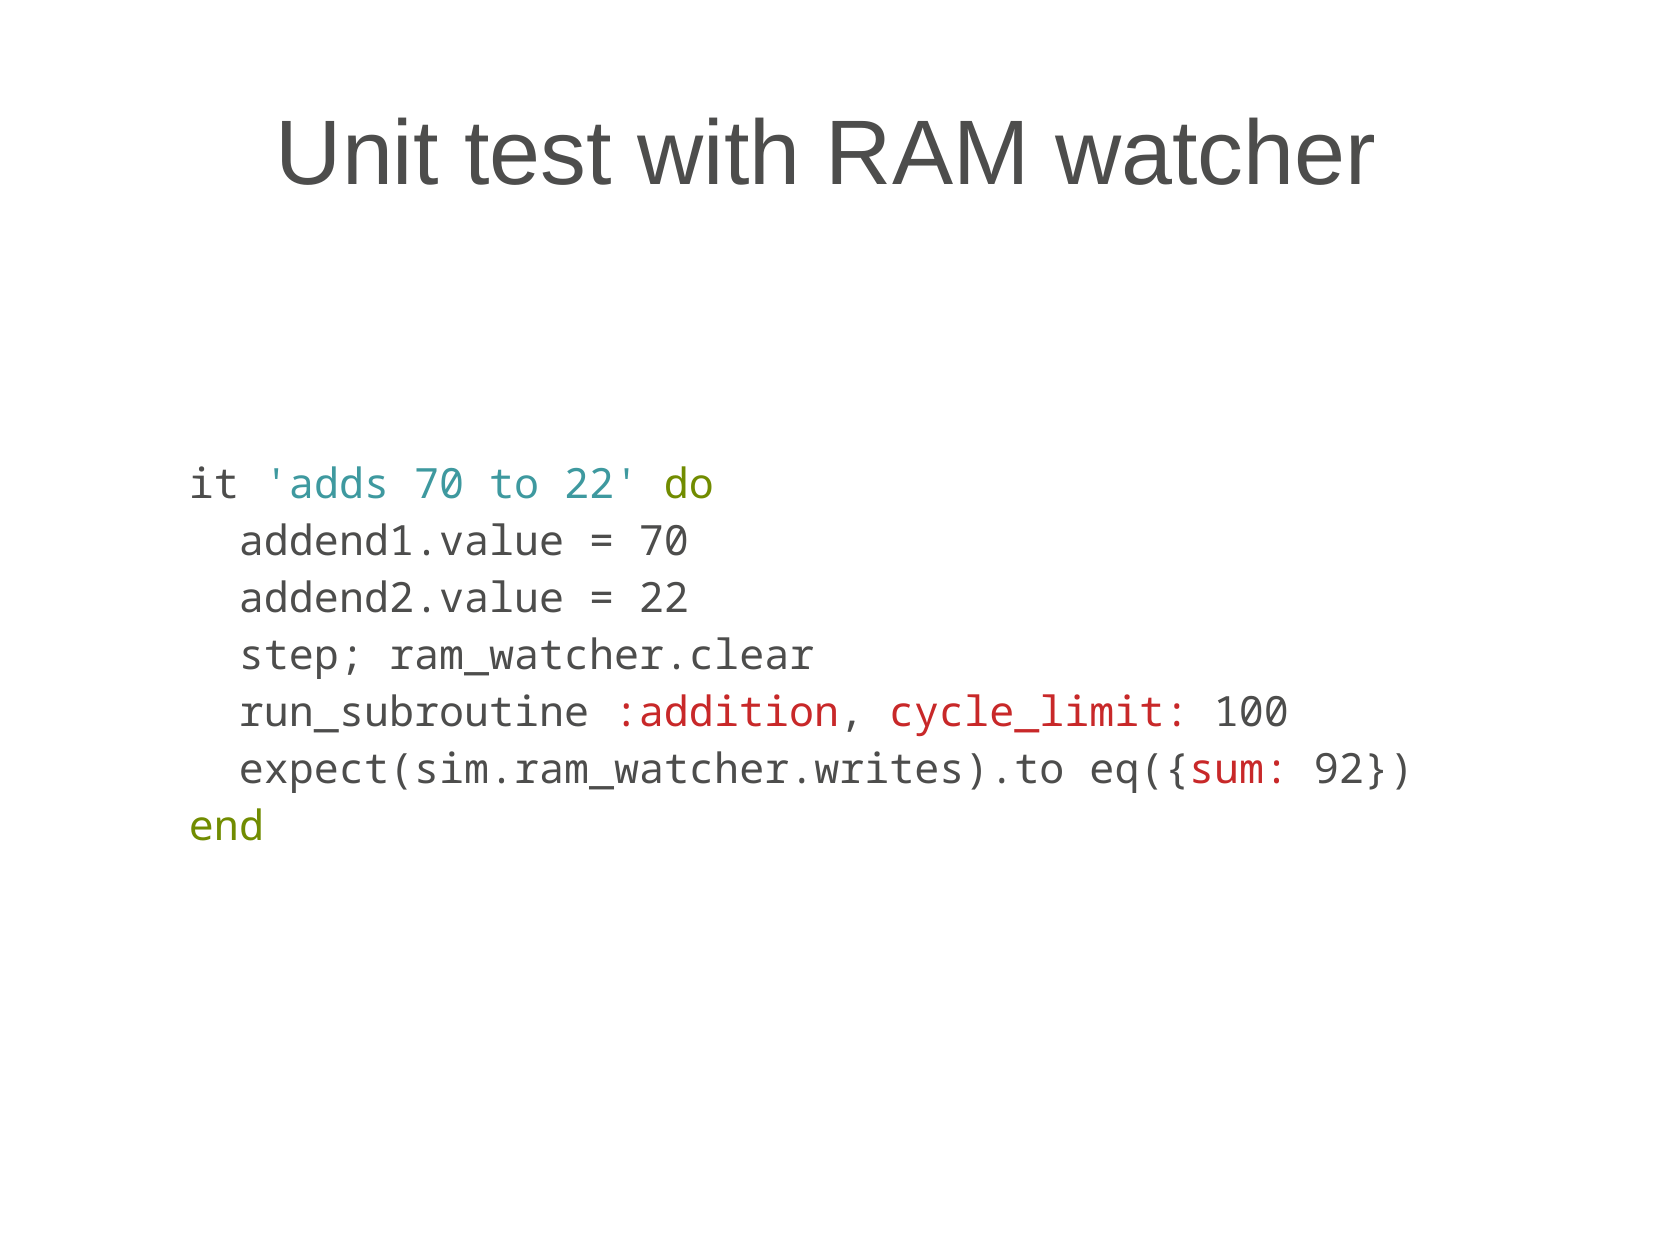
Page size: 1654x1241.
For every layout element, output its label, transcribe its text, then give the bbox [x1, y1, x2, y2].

text_box it 'adds 70 to 22' do addend1.value = 70 addend2.value = 22 step; ram_watcher.clear run_subroutine :addition, cycle_limit: 100 expect(sim.ram_watcher.writes).to eq({sum: 92}) end [174, 445, 1480, 829]
title Unit test with RAM watcher [82, 49, 1571, 257]
